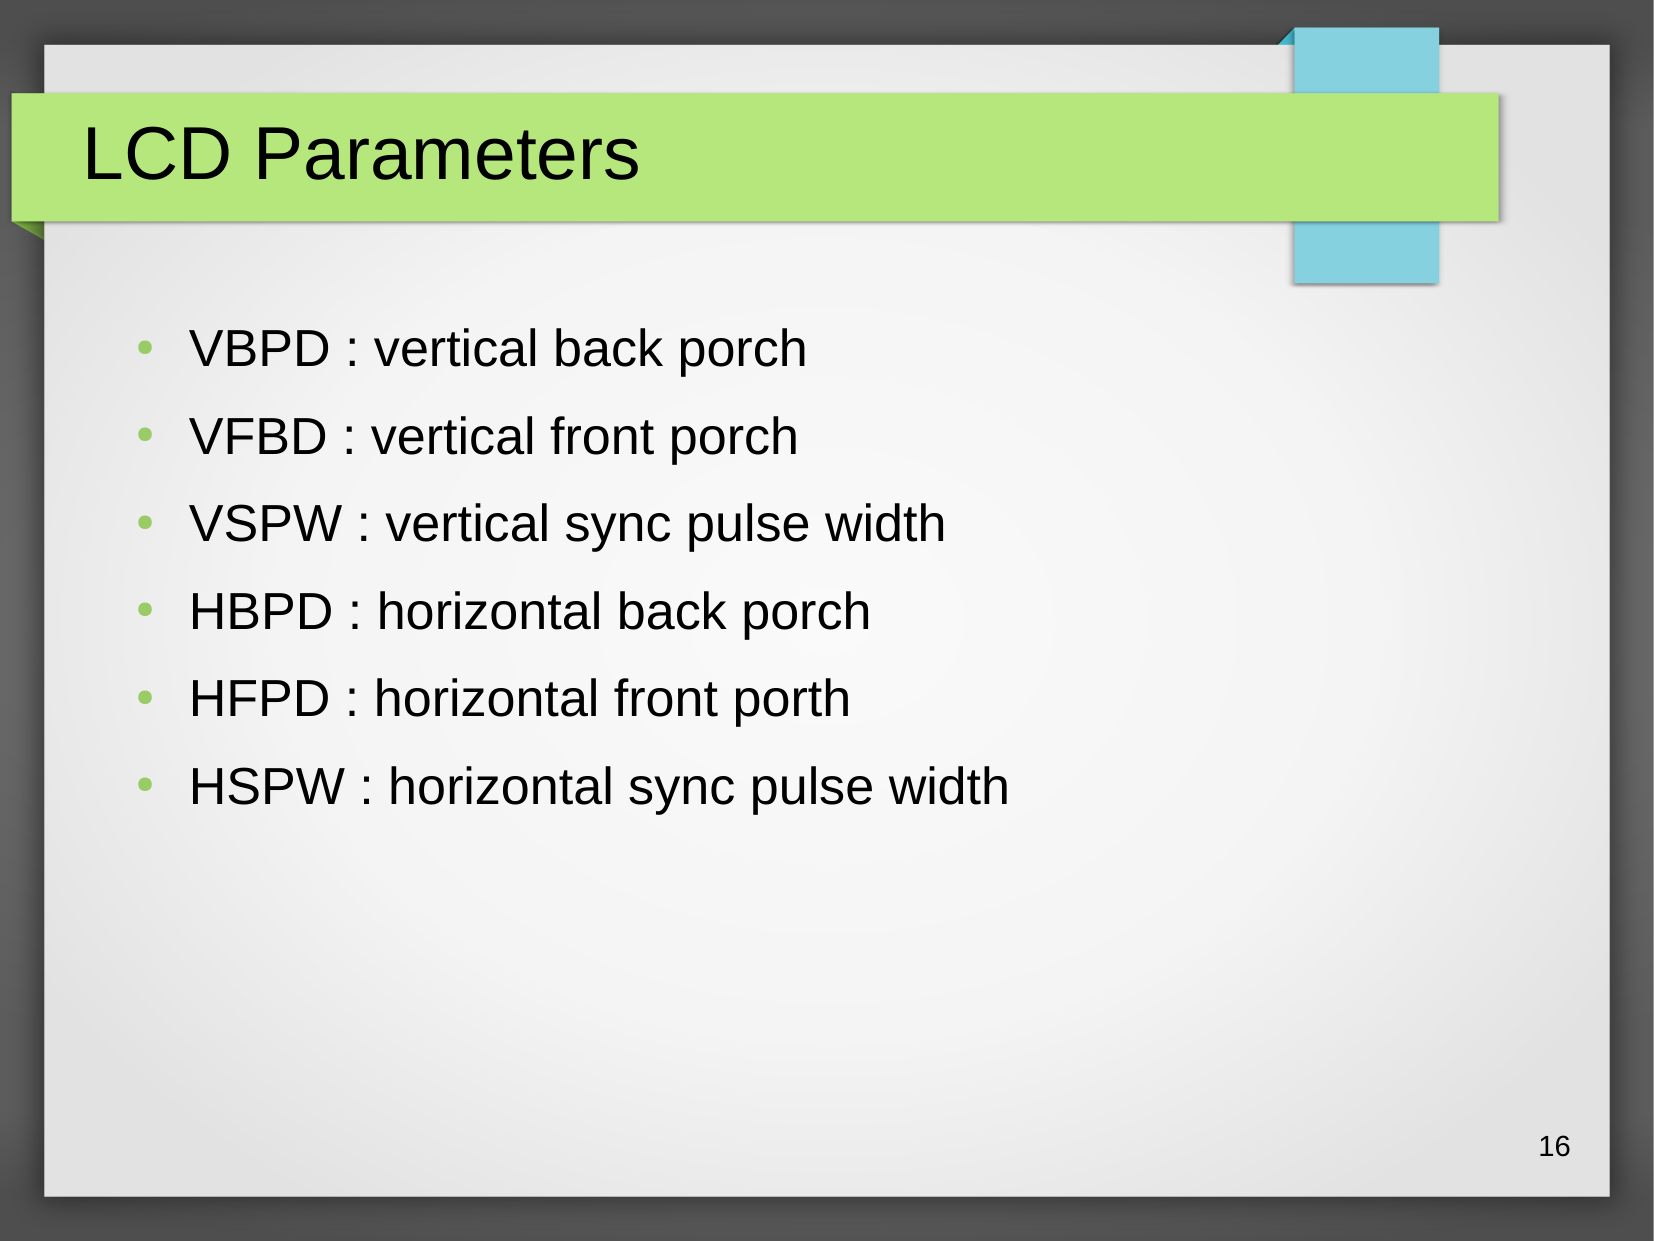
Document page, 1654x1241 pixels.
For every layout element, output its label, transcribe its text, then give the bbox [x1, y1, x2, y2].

picture [0, 0, 1654, 1241]
title LCD Parameters [82, 94, 1264, 213]
list VBPD : vertical back porch VFBD : vertical front porch VSPW : vertical sync pulse width HBPD : horizontal back porch HFPD : horizontal front porth HSPW : horizontal sync pulse width [118, 319, 1571, 1040]
title [142, 222, 1531, 319]
